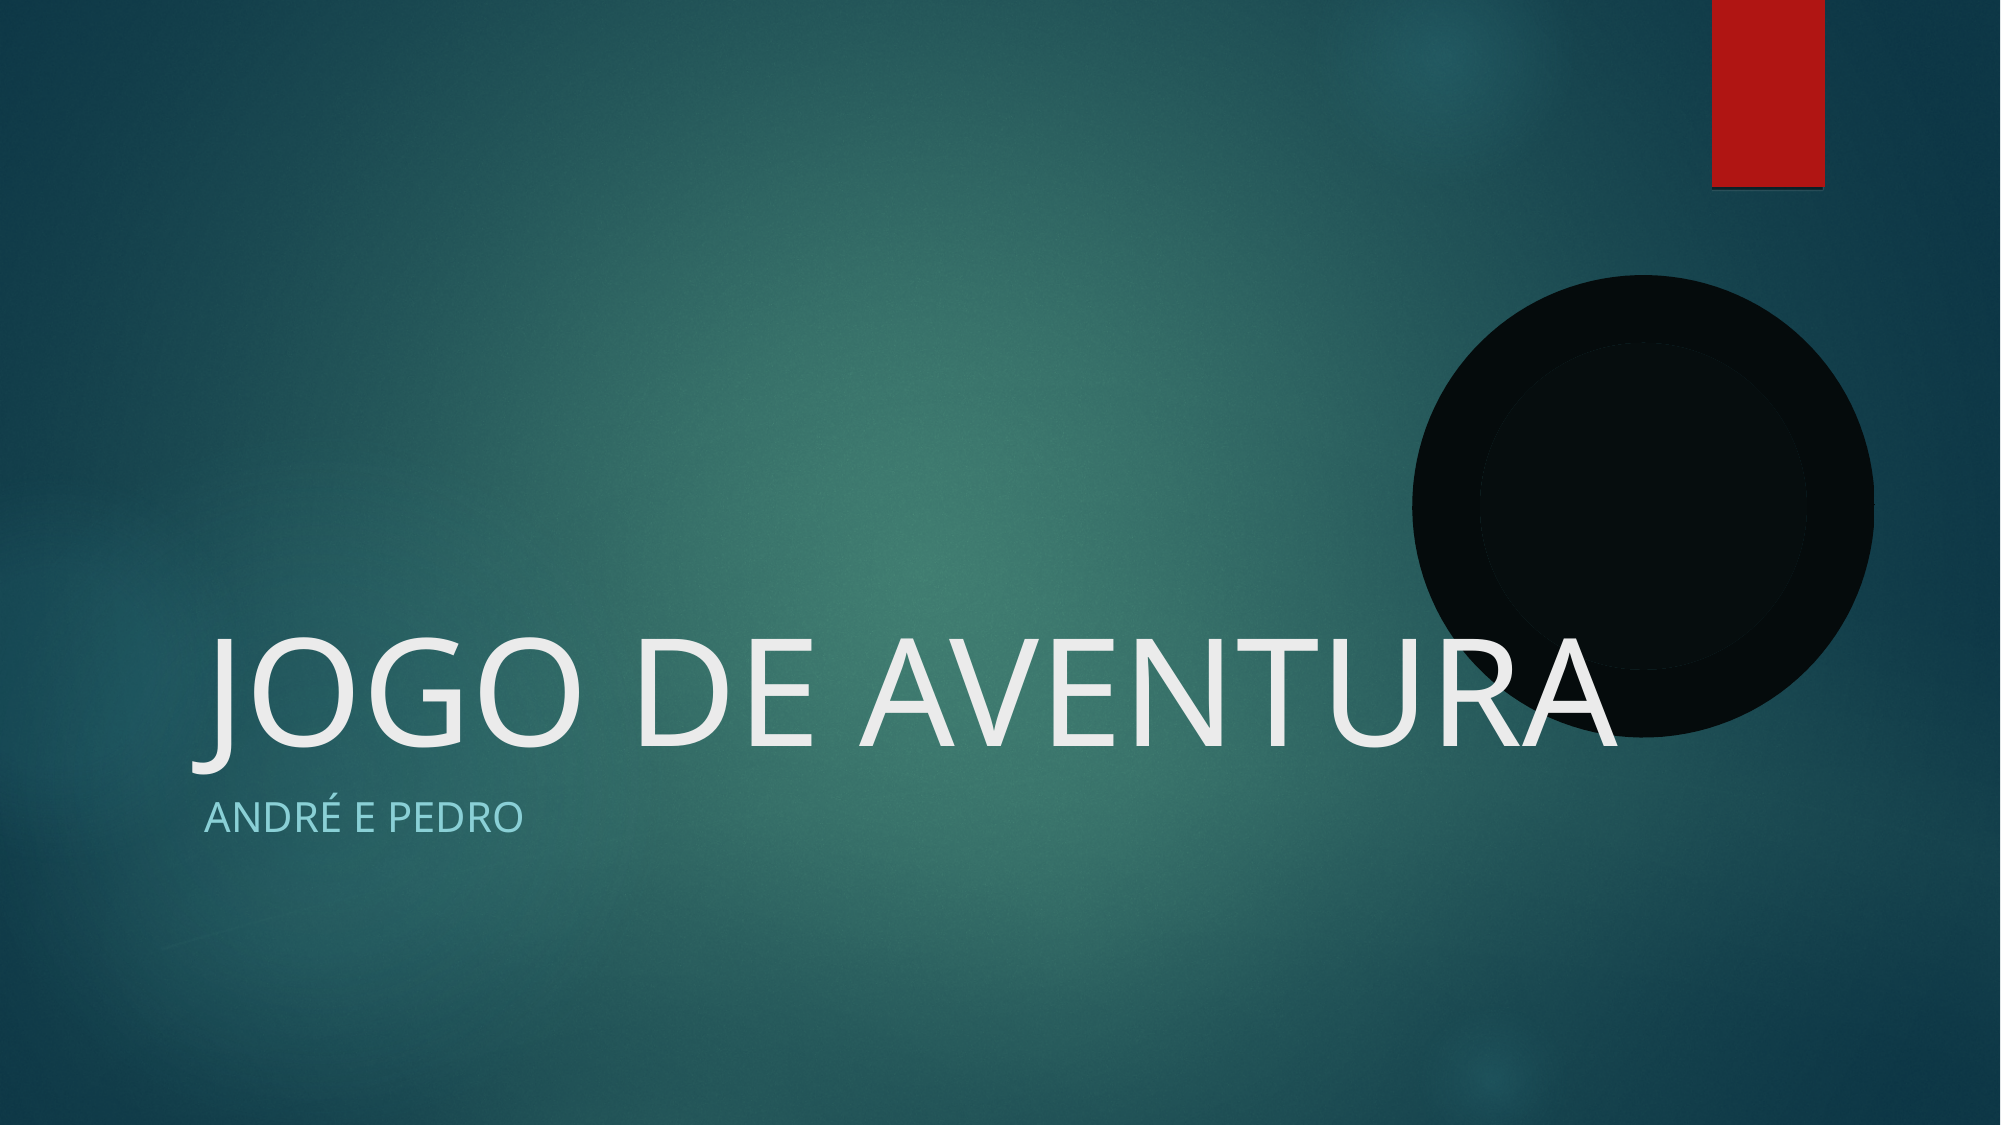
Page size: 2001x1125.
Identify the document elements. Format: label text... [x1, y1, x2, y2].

subtitle André e pedro [189, 783, 1638, 926]
title JOGO DE AVENTURA [189, 237, 1638, 783]
